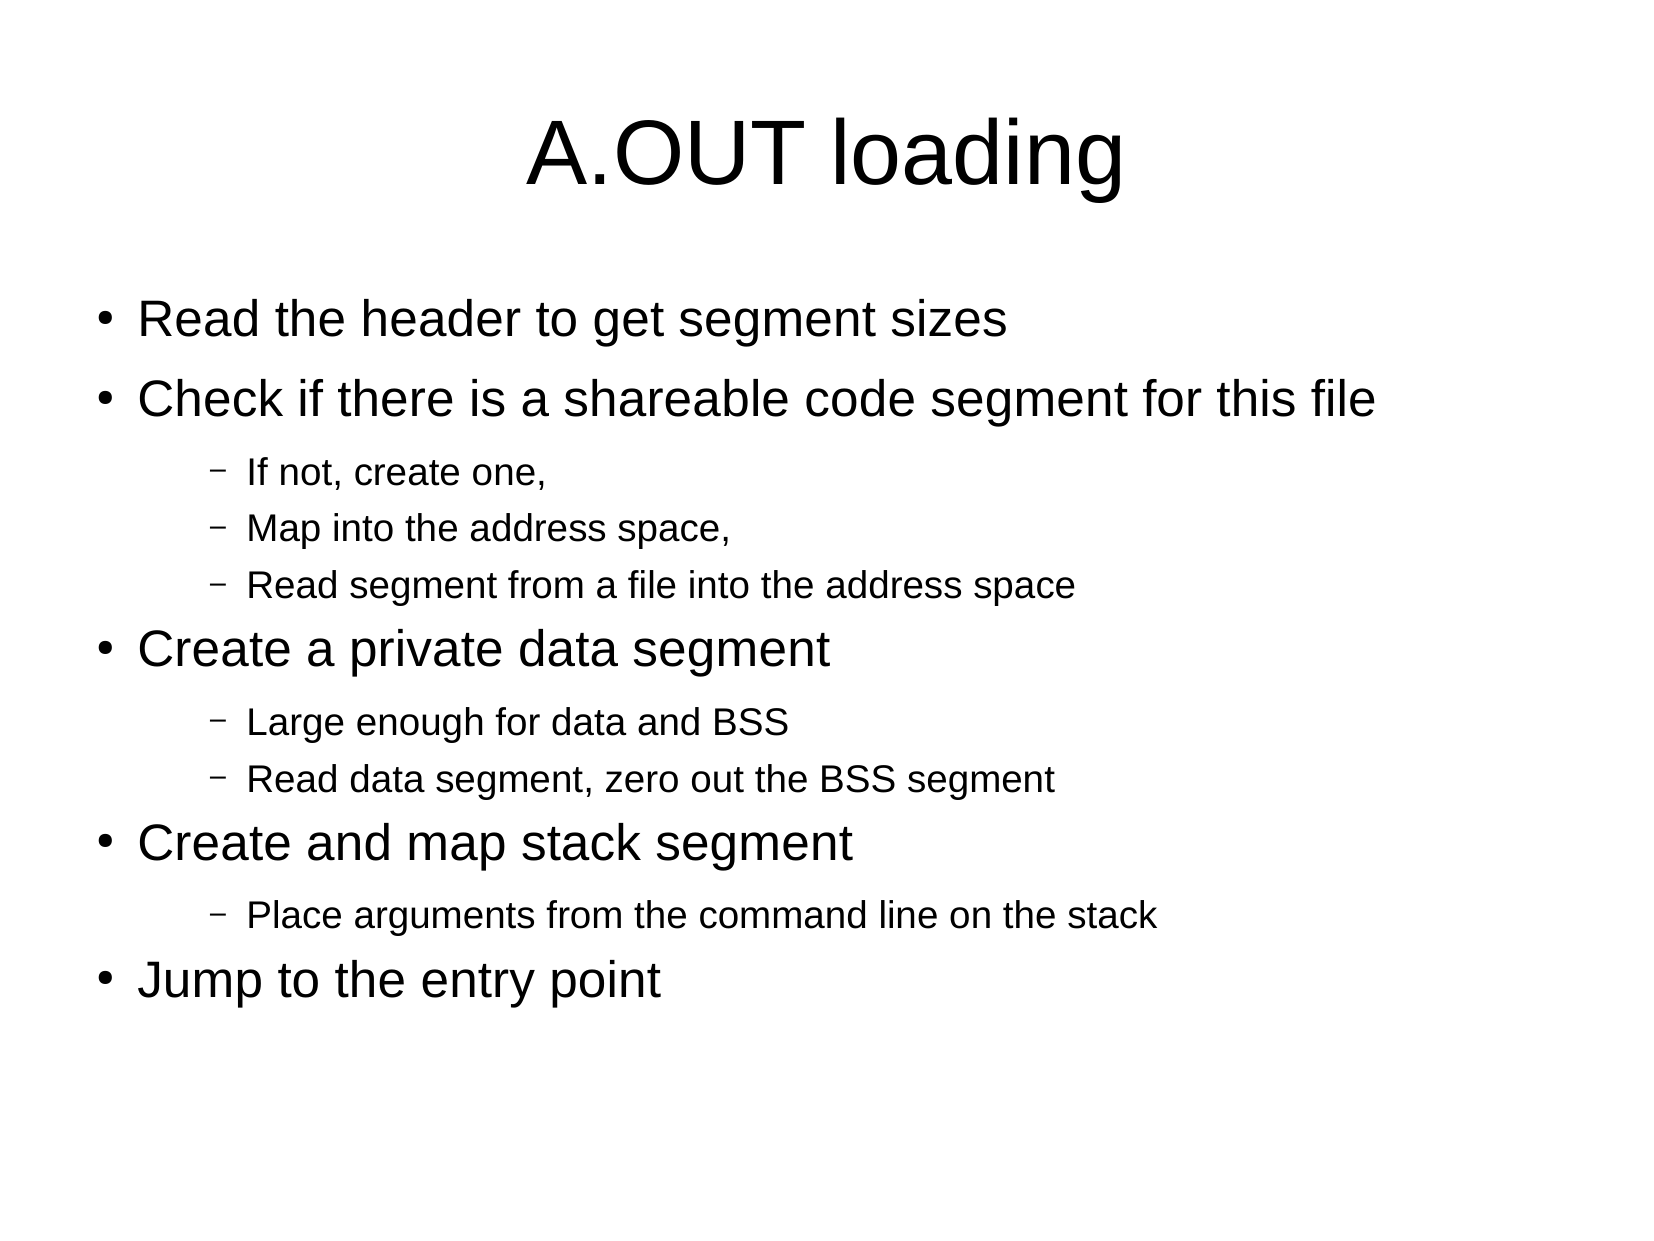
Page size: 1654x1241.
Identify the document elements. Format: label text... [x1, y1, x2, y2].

list Read the header to get segment sizes Check if there is a shareable code segment for this file If not, create one, Map into the address space, Read segment from a file into the address space Create a private data segment Large enough for data and BSS Read data segment, zero out the BSS segment Create and map stack segment Place arguments from the command line on the stack Jump to the entry point [82, 290, 1571, 1010]
title A.OUT loading [82, 49, 1571, 257]
